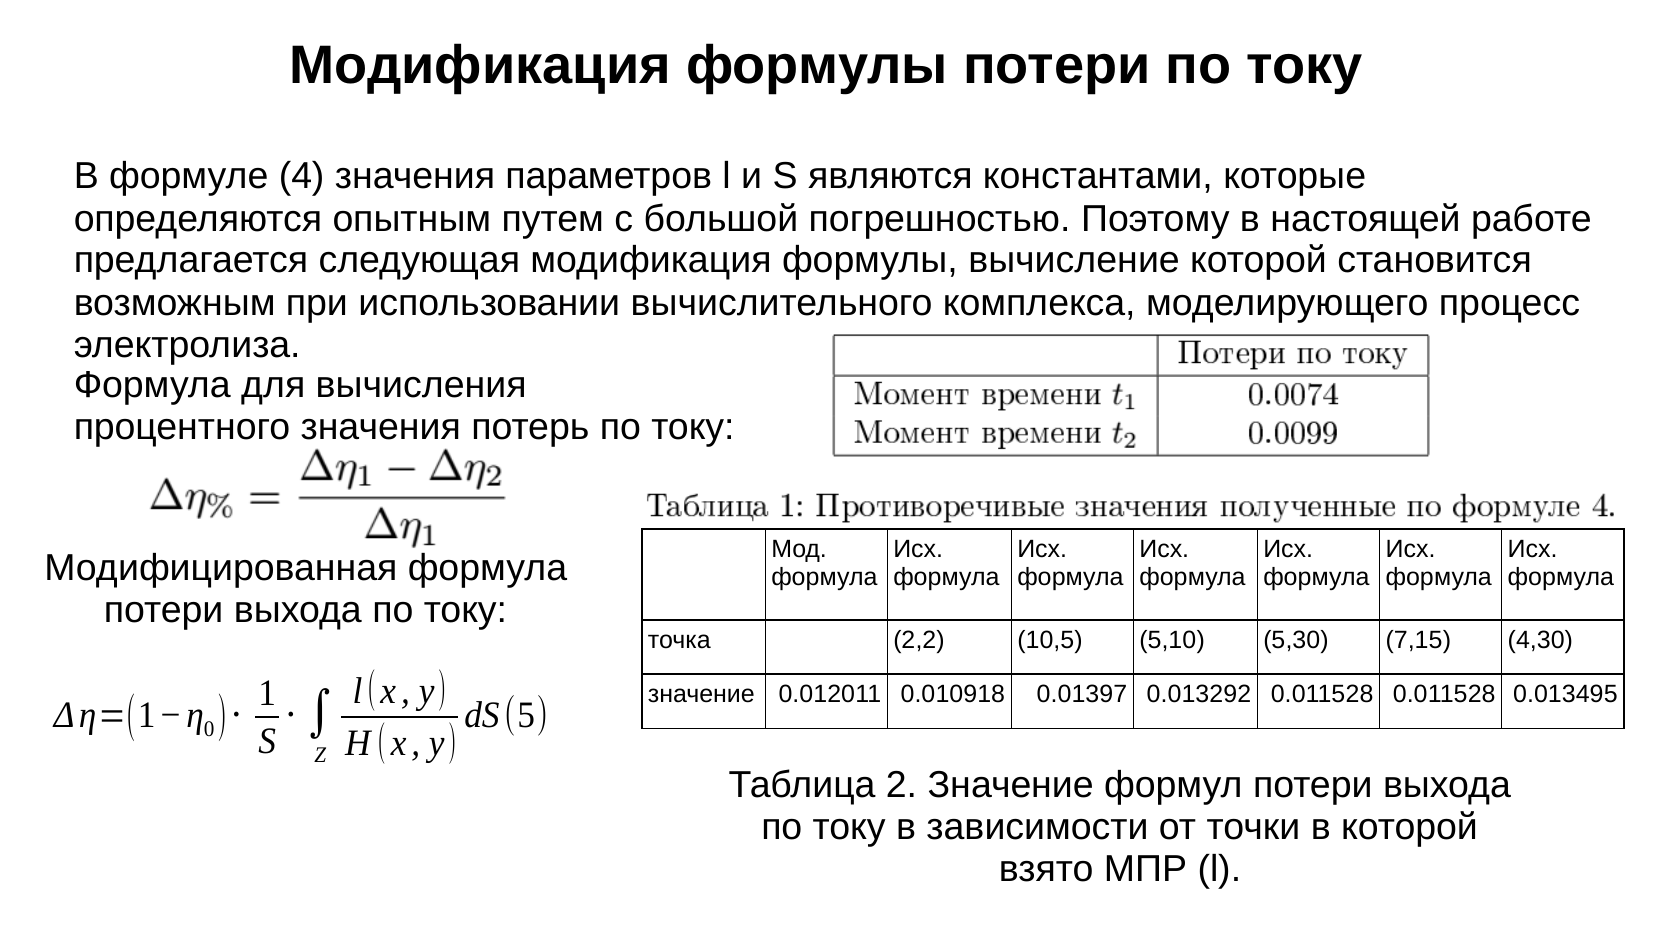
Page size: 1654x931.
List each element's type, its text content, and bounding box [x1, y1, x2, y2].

table_header Исх. формула [1012, 530, 1133, 619]
table_cell 0.013292 [1134, 675, 1257, 728]
text_box В формуле (4) значения параметров l и S являются константами, которые определяются опытным путем с большой погрешностью. Поэтому в настоящей работе предлагается следующая модификация формулы, вычисление которой становится возможным при использовании вычислительного комплекса, моделирующего процесс электролиза. [59, 147, 1625, 384]
picture [118, 455, 532, 539]
table_cell (4,30) [1502, 621, 1623, 673]
table_header Мод. формула [766, 530, 887, 619]
table_cell 0.01397 [1012, 675, 1133, 728]
text_box Модифицированная формула потери выхода по току: [29, 539, 621, 638]
table_cell 0.013495 [1502, 675, 1623, 728]
title Модификация формулы потери по току [82, 12, 1571, 119]
table_header Исх. формула [1258, 530, 1379, 619]
table_cell (7,15) [1380, 621, 1501, 673]
table_header Исх. формула [1134, 530, 1257, 619]
table_cell (5,30) [1258, 621, 1379, 673]
text_box Формула для вычисления процентного значения потерь по току: [59, 355, 768, 455]
table_cell (2,2) [888, 621, 1011, 673]
chart [51, 668, 549, 768]
table_cell 0.011528 [1258, 675, 1379, 728]
table_header [643, 530, 765, 619]
table_cell 0.011528 [1380, 675, 1501, 728]
table_header Исх. формула [1502, 530, 1623, 619]
table_header Исх. формула [888, 530, 1011, 619]
table_cell [766, 621, 887, 673]
table_cell точка [643, 621, 765, 673]
table_header Исх. формула [1380, 530, 1501, 619]
table_cell (5,10) [1134, 621, 1257, 673]
picture [620, 384, 1625, 530]
table_cell 0.012011 [766, 675, 887, 728]
table_cell значение [643, 675, 765, 728]
table_cell 0.010918 [888, 675, 1011, 728]
text_box Таблица 2. Значение формул потери выхода по току в зависимости от точки в которой взято МПР (l). [713, 755, 1541, 897]
table_cell (10,5) [1012, 621, 1133, 673]
